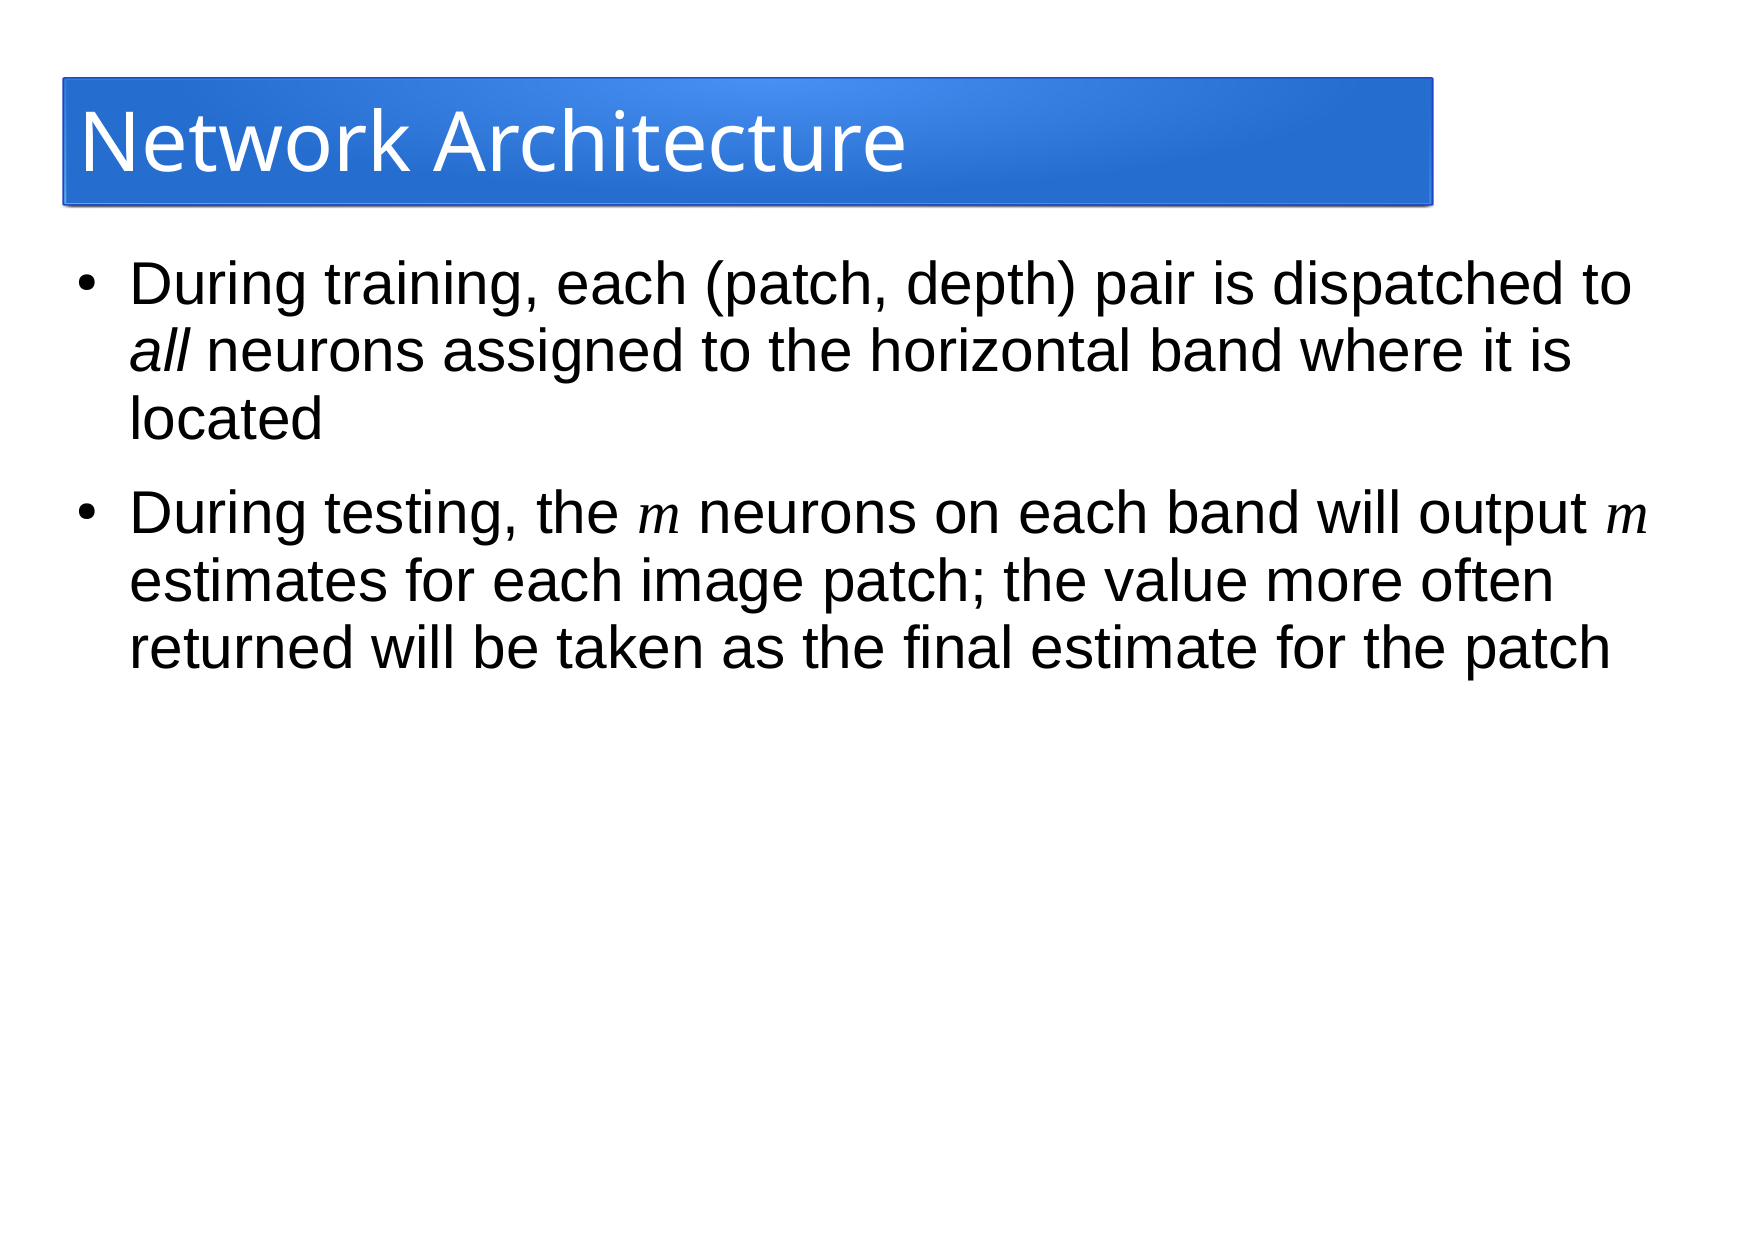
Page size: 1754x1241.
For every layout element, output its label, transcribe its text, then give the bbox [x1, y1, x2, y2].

title Network Architecture [78, 80, 1429, 198]
picture [58, 77, 1439, 209]
list During training, each (patch, depth) pair is dispatched to all neurons assigned to the horizontal band where it is located During testing, the m neurons on each band will output m estimates for each image patch; the value more often returned will be taken as the final estimate for the patch [58, 249, 1696, 901]
